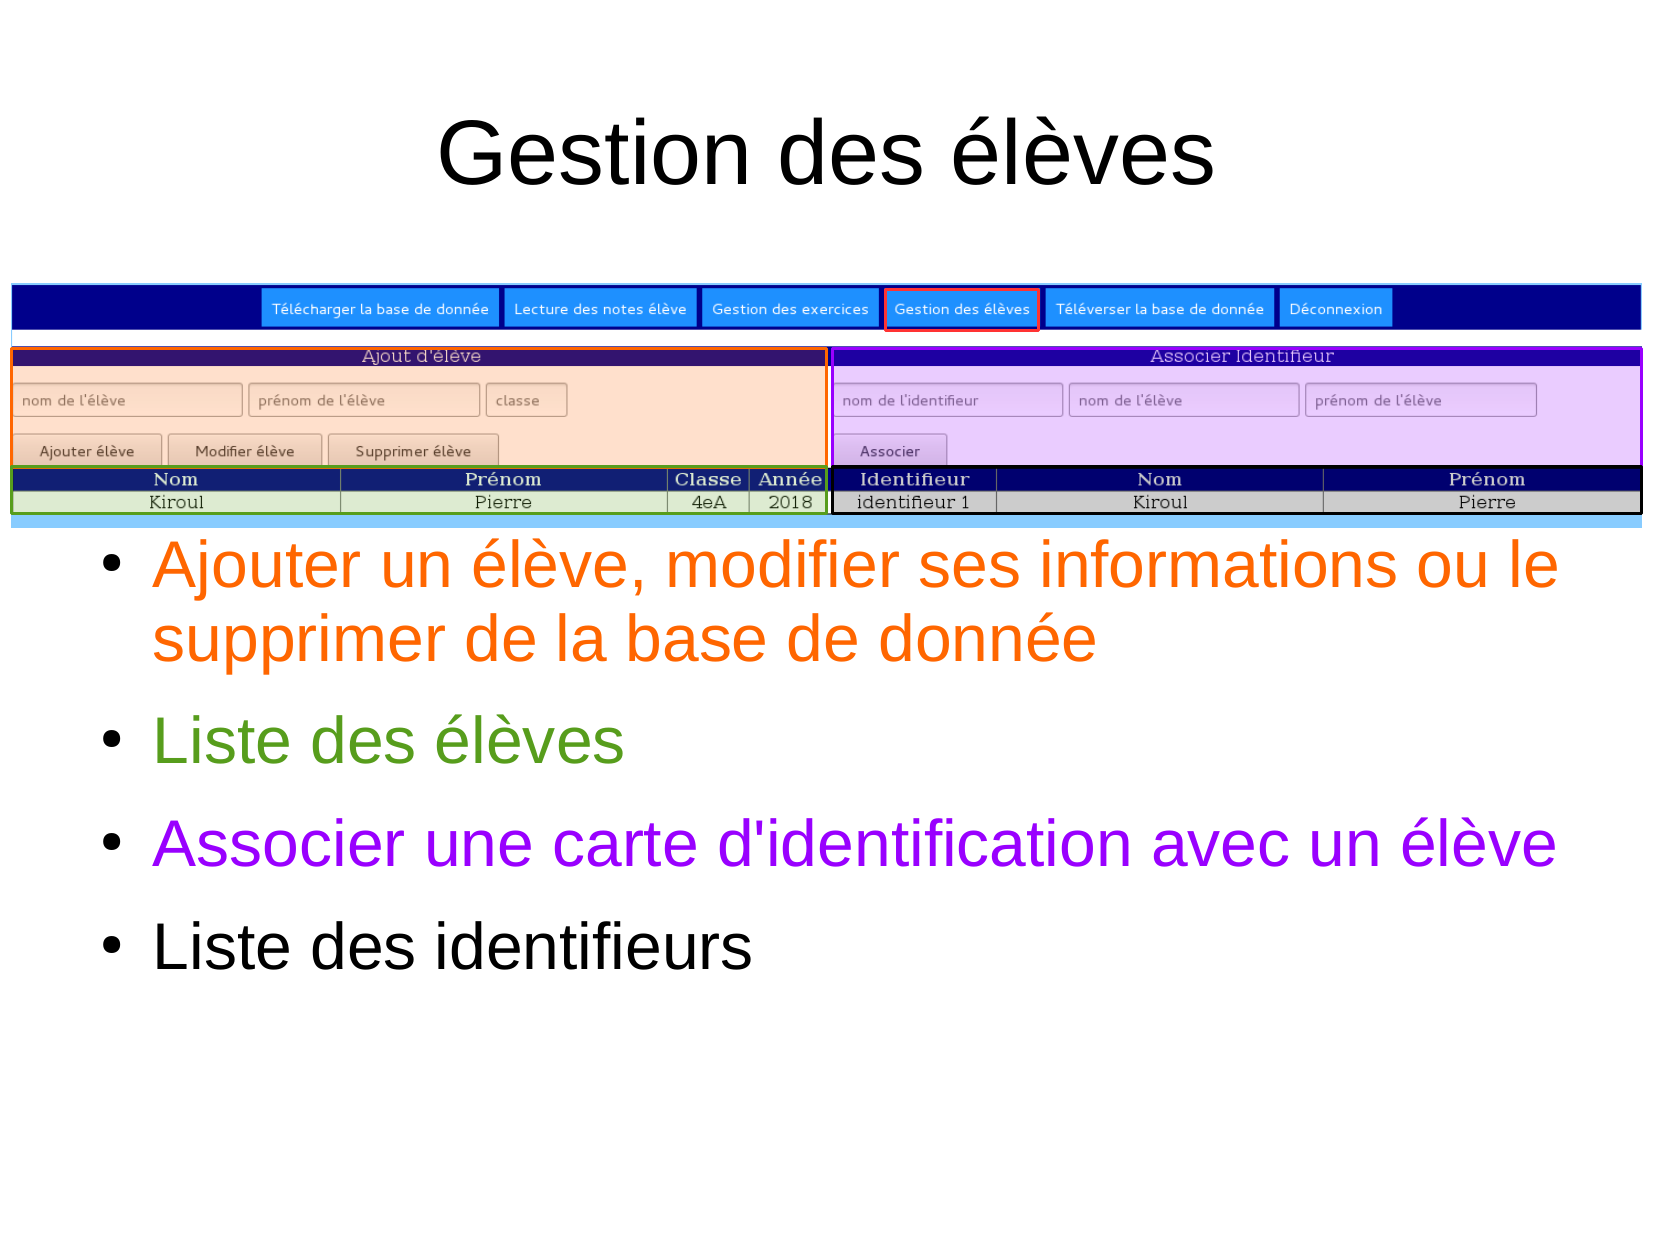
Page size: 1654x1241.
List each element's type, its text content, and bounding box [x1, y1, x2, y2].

text_box [11, 348, 827, 514]
title Gestion des élèves [82, 49, 1571, 257]
picture [11, 283, 1642, 528]
text_box [832, 348, 1642, 514]
text_box [885, 289, 1039, 331]
list Ajouter un élève, modifier ses informations ou le supprimer de la base de donnée Liste des élèves Associer une carte d'identification avec un élève Liste des identifieurs [82, 528, 1571, 1010]
